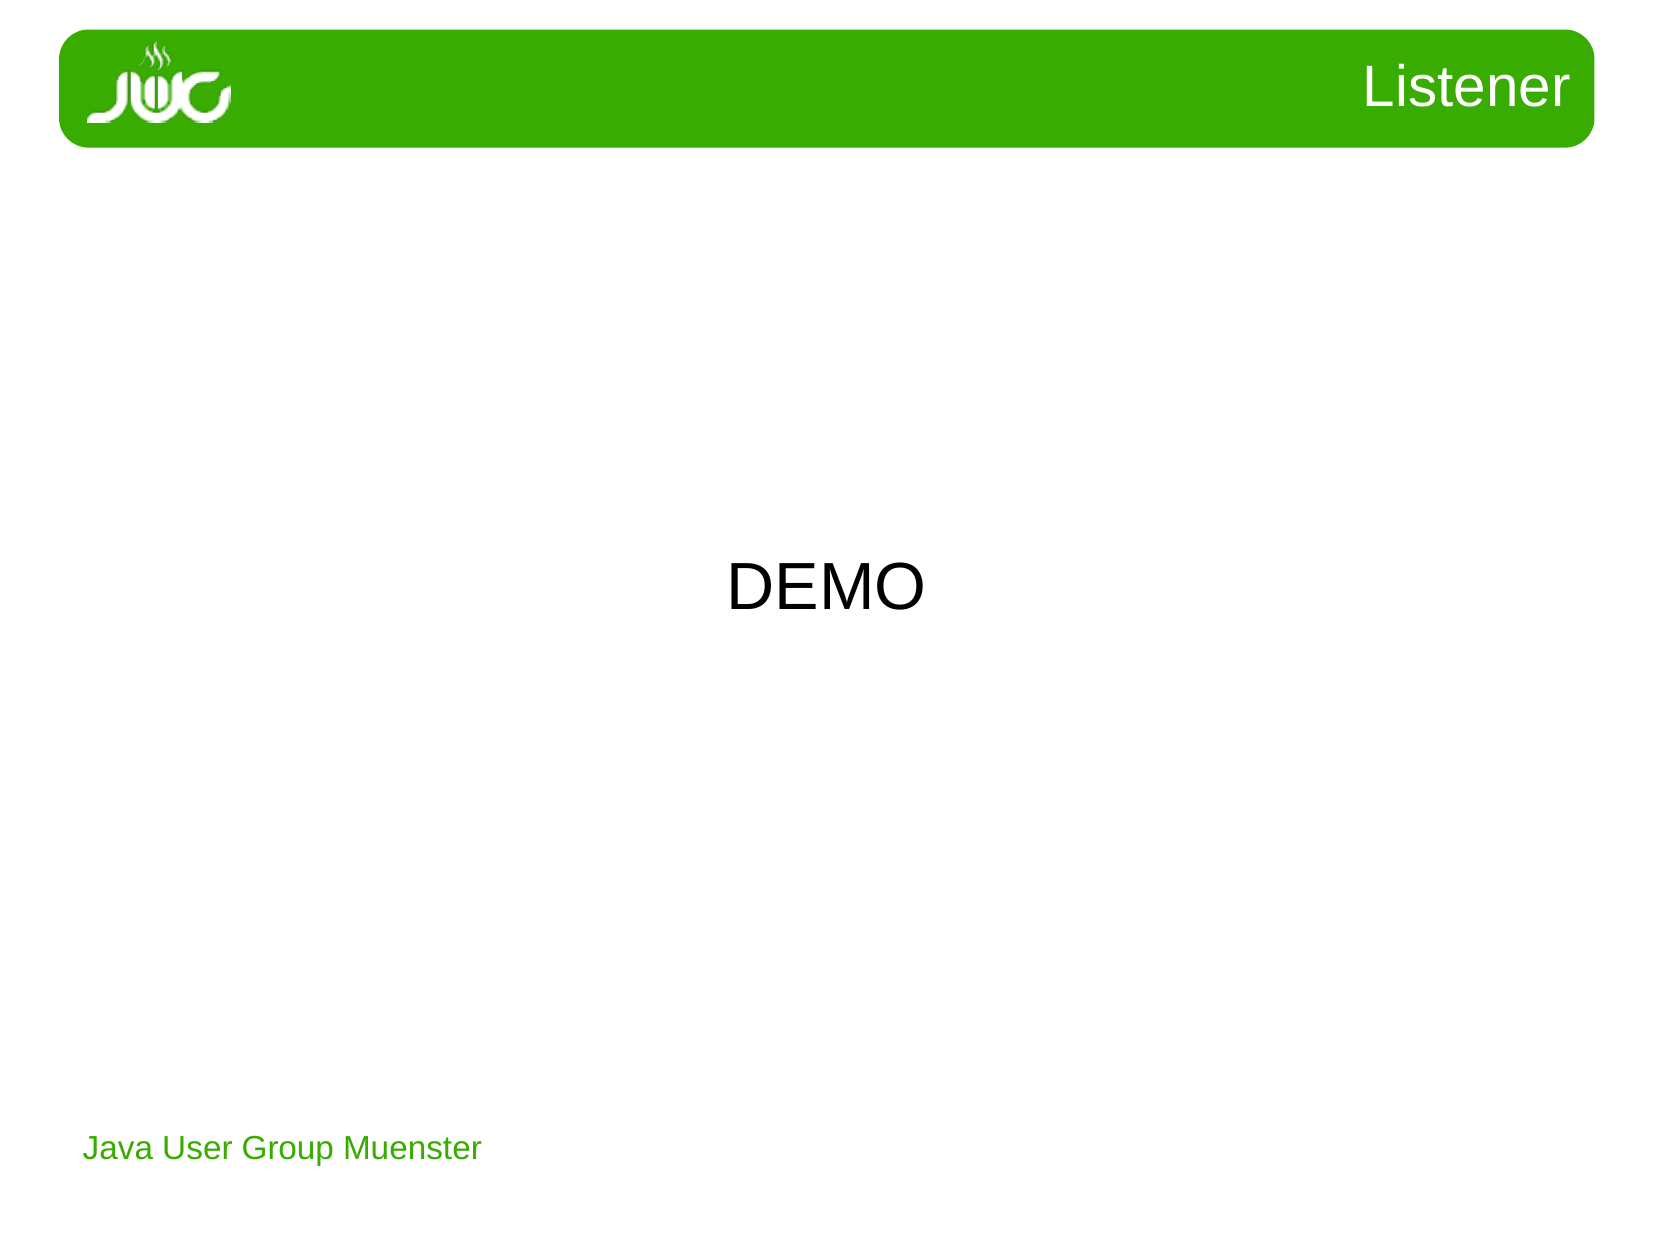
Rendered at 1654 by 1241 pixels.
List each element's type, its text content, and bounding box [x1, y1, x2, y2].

title Listener [265, 37, 1571, 136]
picture [87, 41, 231, 123]
subtitle DEMO [82, 177, 1571, 996]
